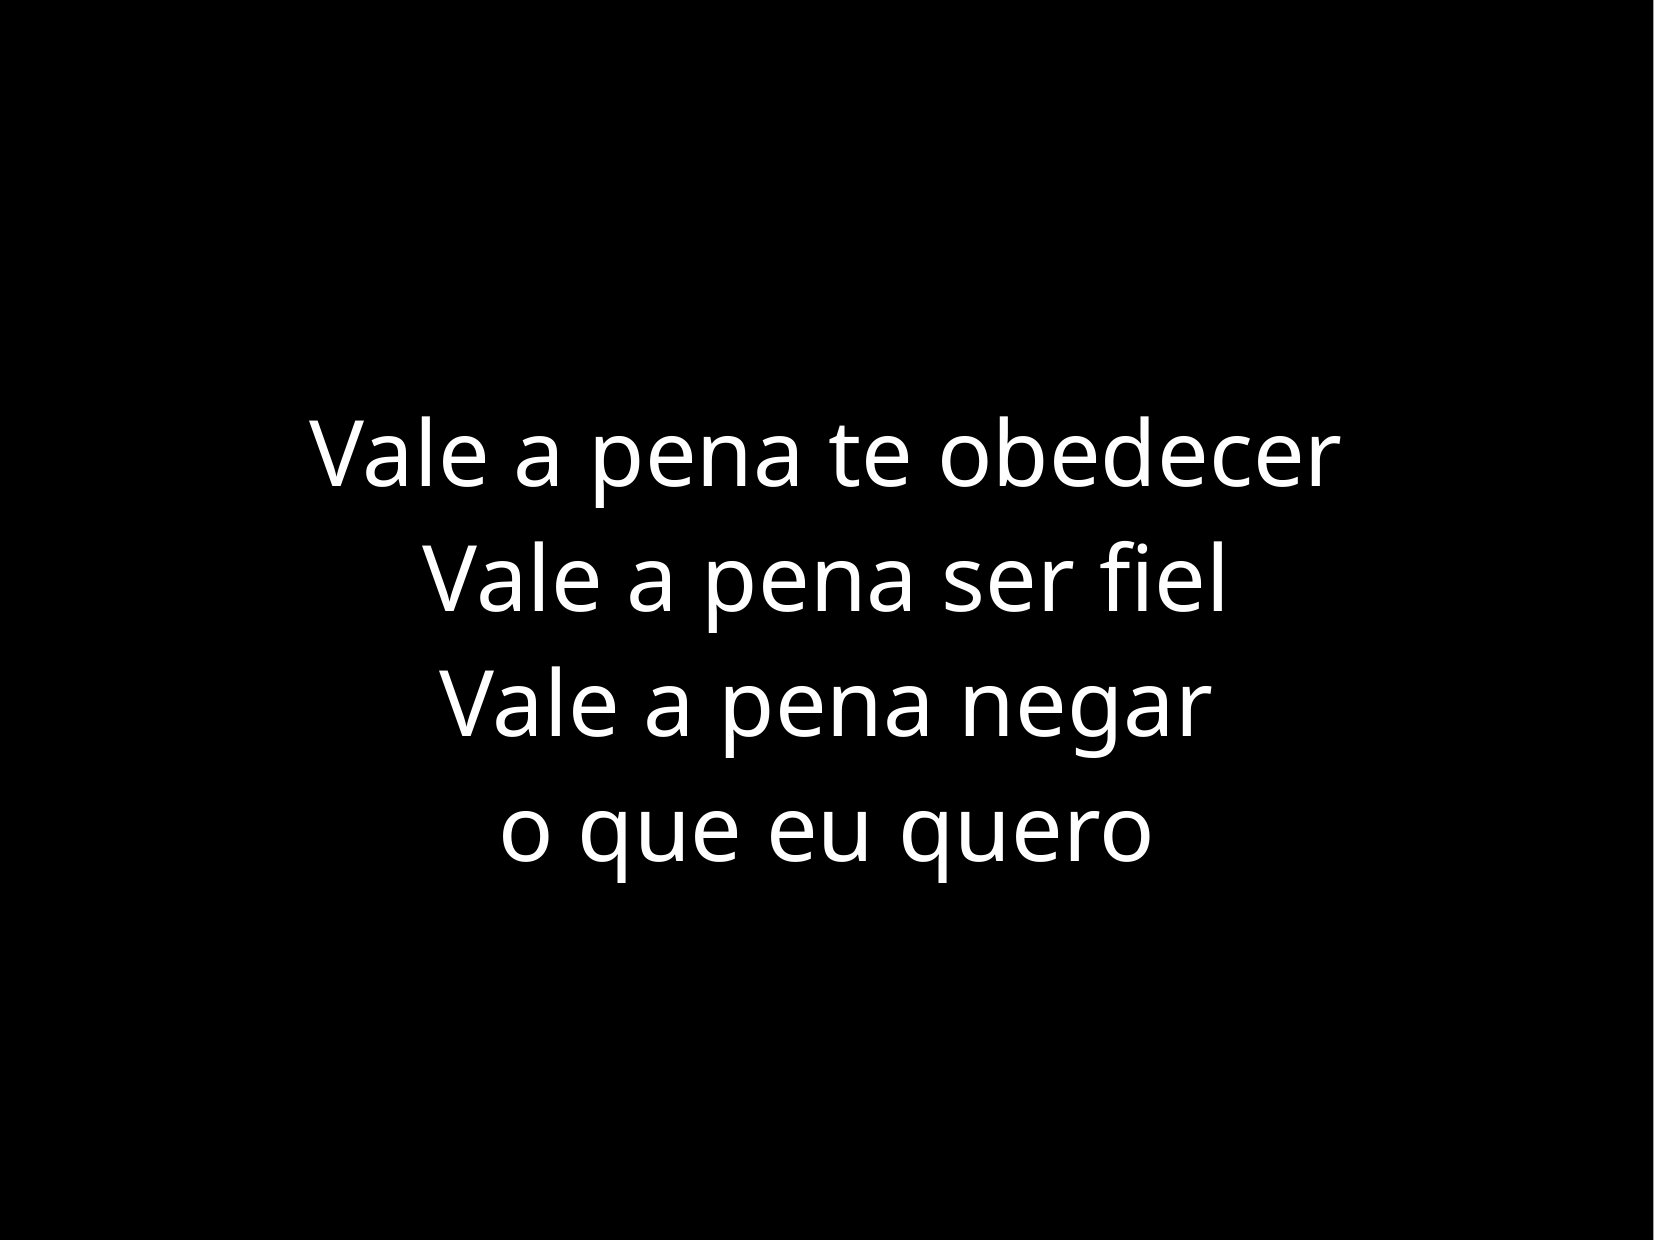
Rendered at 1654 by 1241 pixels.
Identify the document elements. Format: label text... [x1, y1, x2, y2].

title Vale a pena te obedecer Vale a pena ser fiel Vale a pena negar o que eu quero [82, 49, 1571, 1229]
